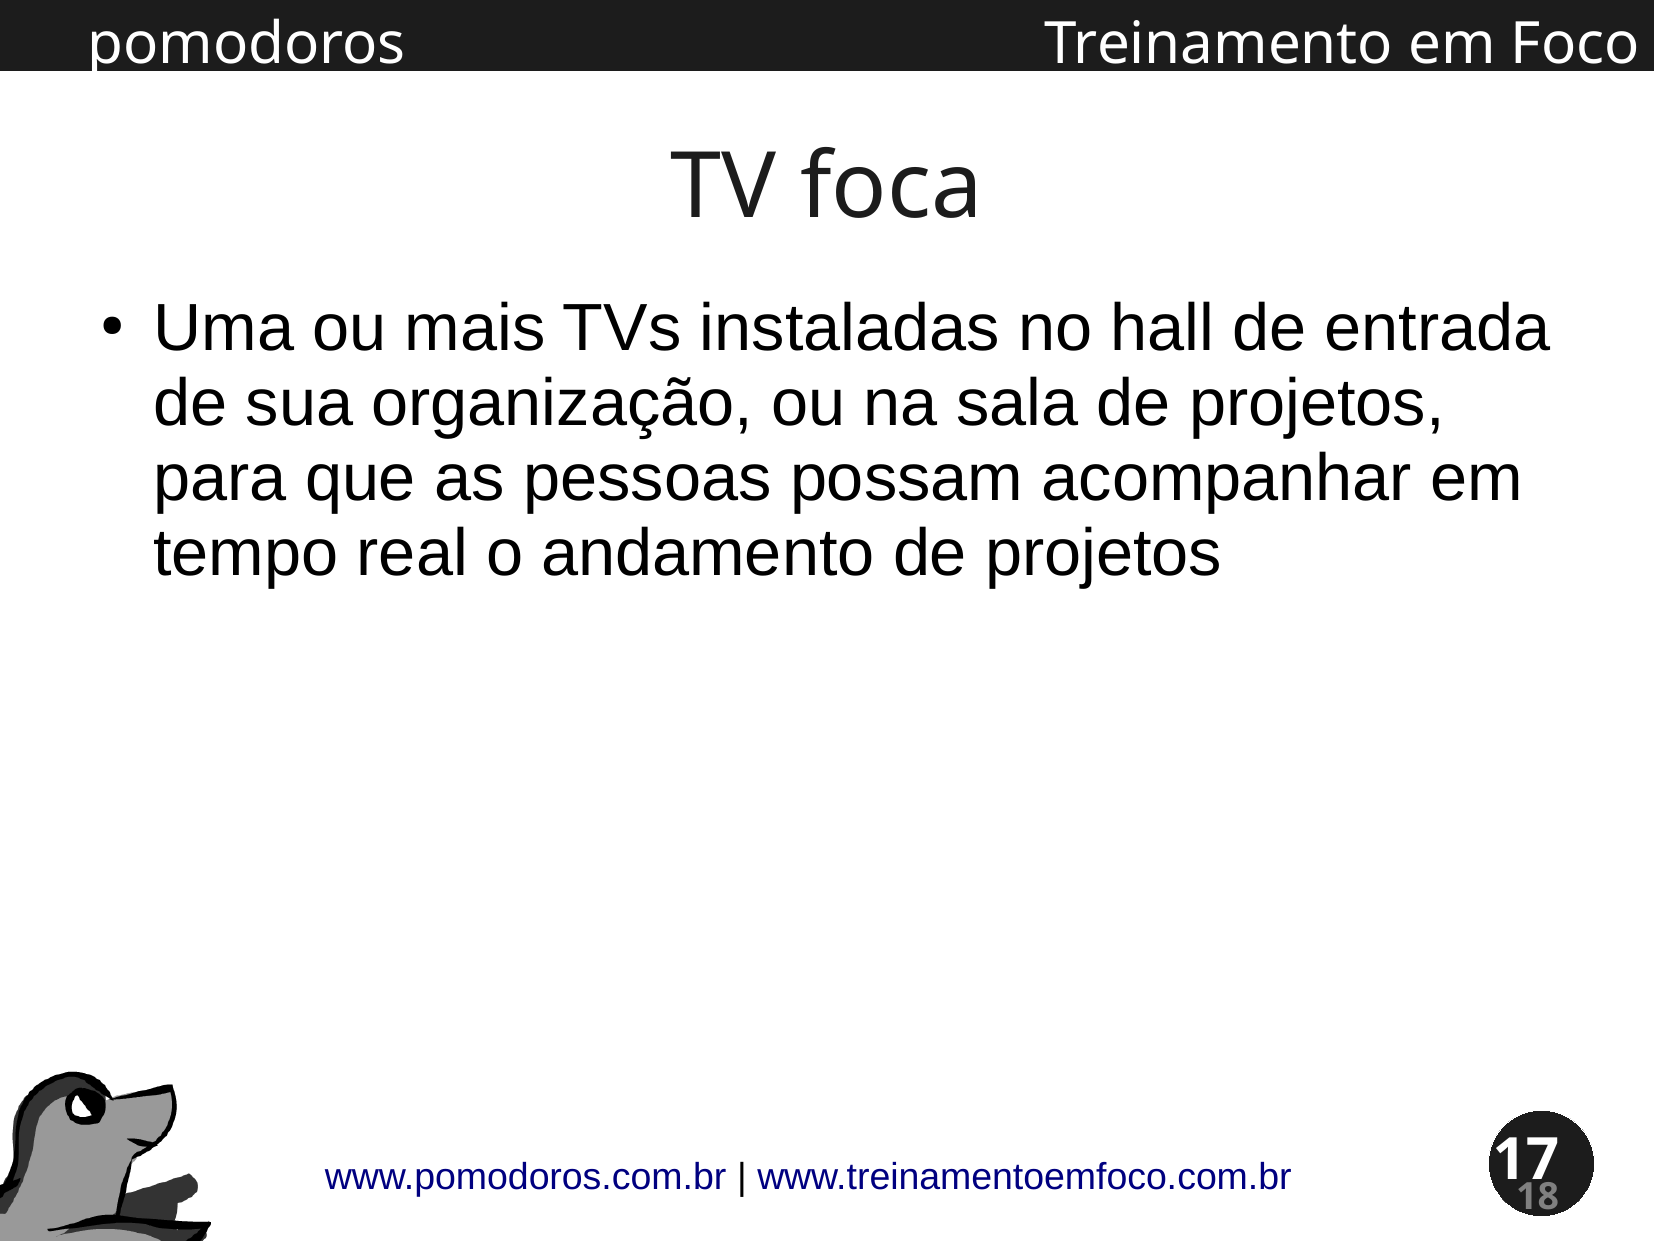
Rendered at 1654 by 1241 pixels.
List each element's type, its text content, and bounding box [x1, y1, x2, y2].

picture [0, 1003, 249, 1241]
title TV foca [82, 78, 1571, 287]
list Uma ou mais TVs instaladas no hall de entrada de sua organização, ou na sala de projetos, para que as pessoas possam acompanhar em tempo real o andamento de projetos [82, 290, 1571, 1010]
